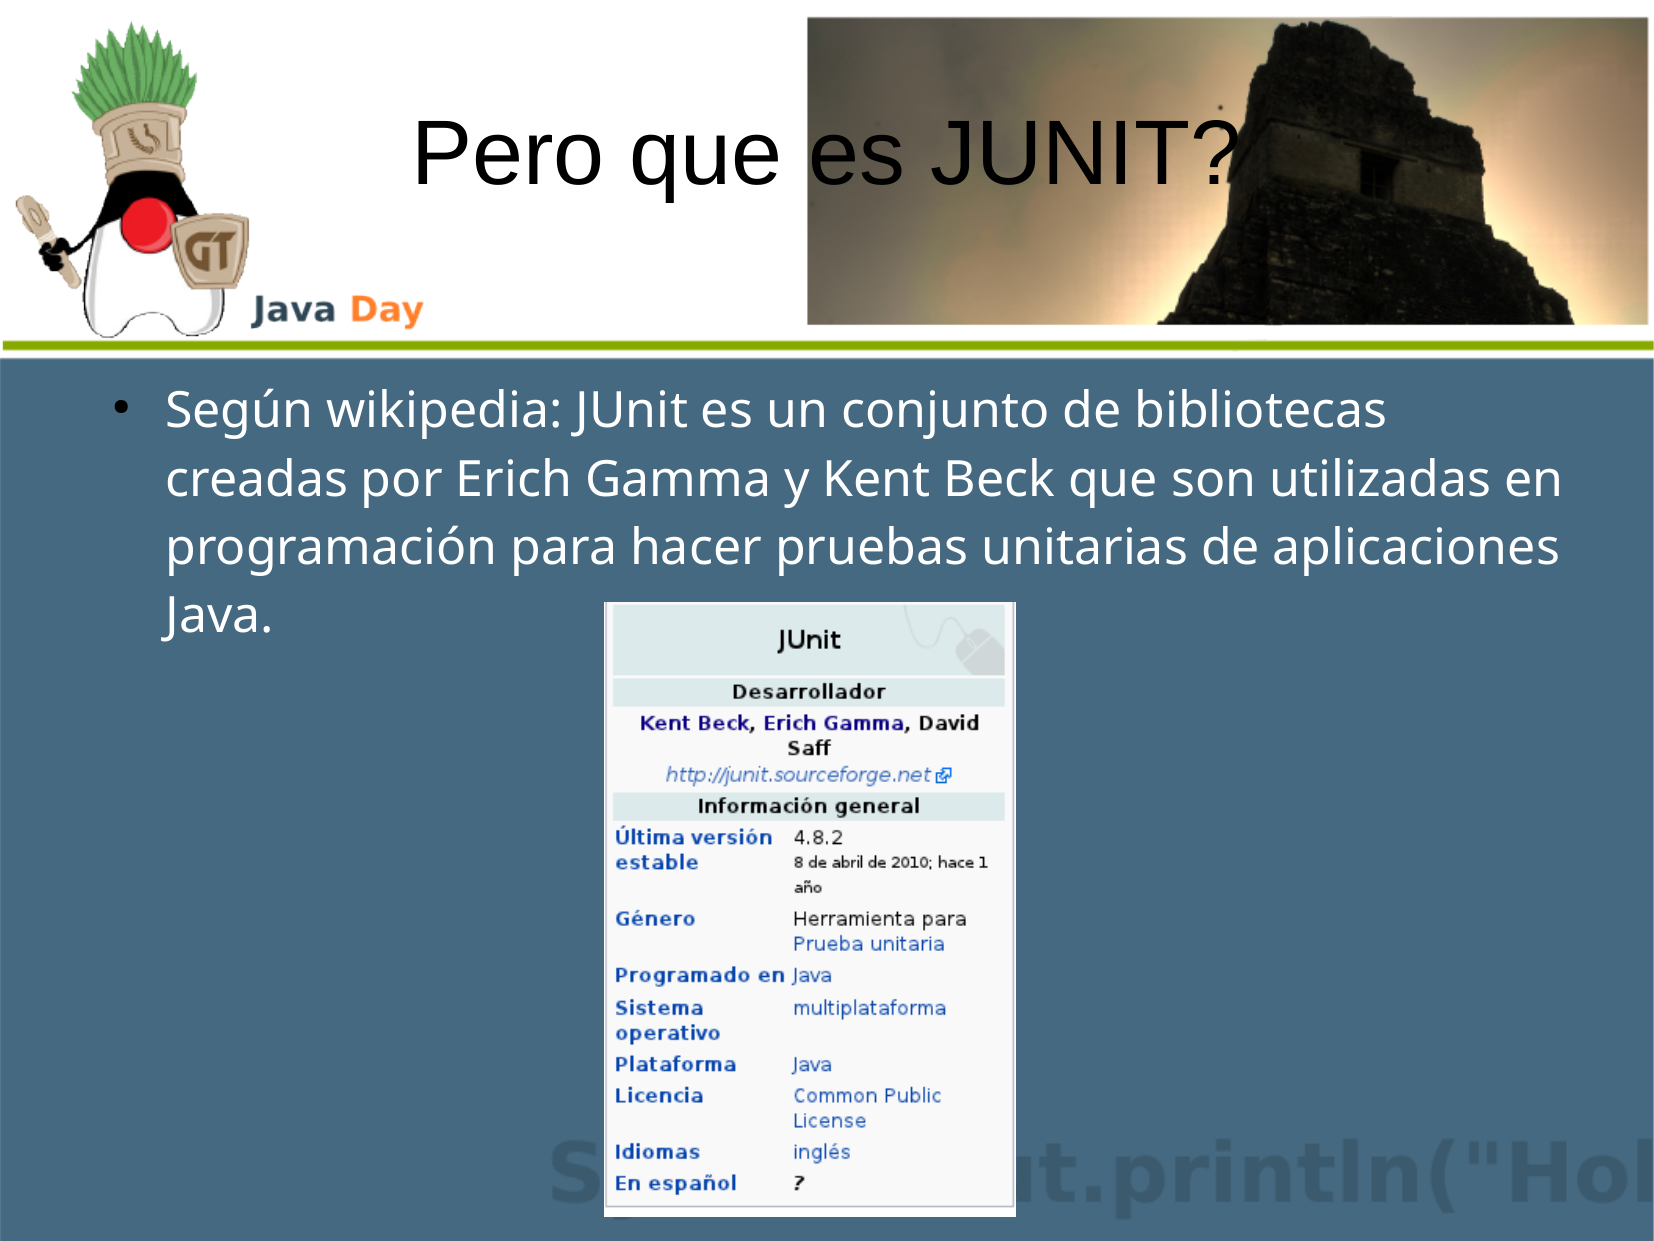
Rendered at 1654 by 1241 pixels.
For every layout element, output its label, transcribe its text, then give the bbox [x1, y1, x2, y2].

picture [0, 0, 1654, 1241]
title Pero que es JUNIT? [82, 49, 1571, 257]
list Según wikipedia: JUnit es un conjunto de bibliotecas creadas por Erich Gamma y Kent Beck que son utilizadas en programación para hacer pruebas unitarias de aplicaciones Java. [94, 374, 1583, 1193]
